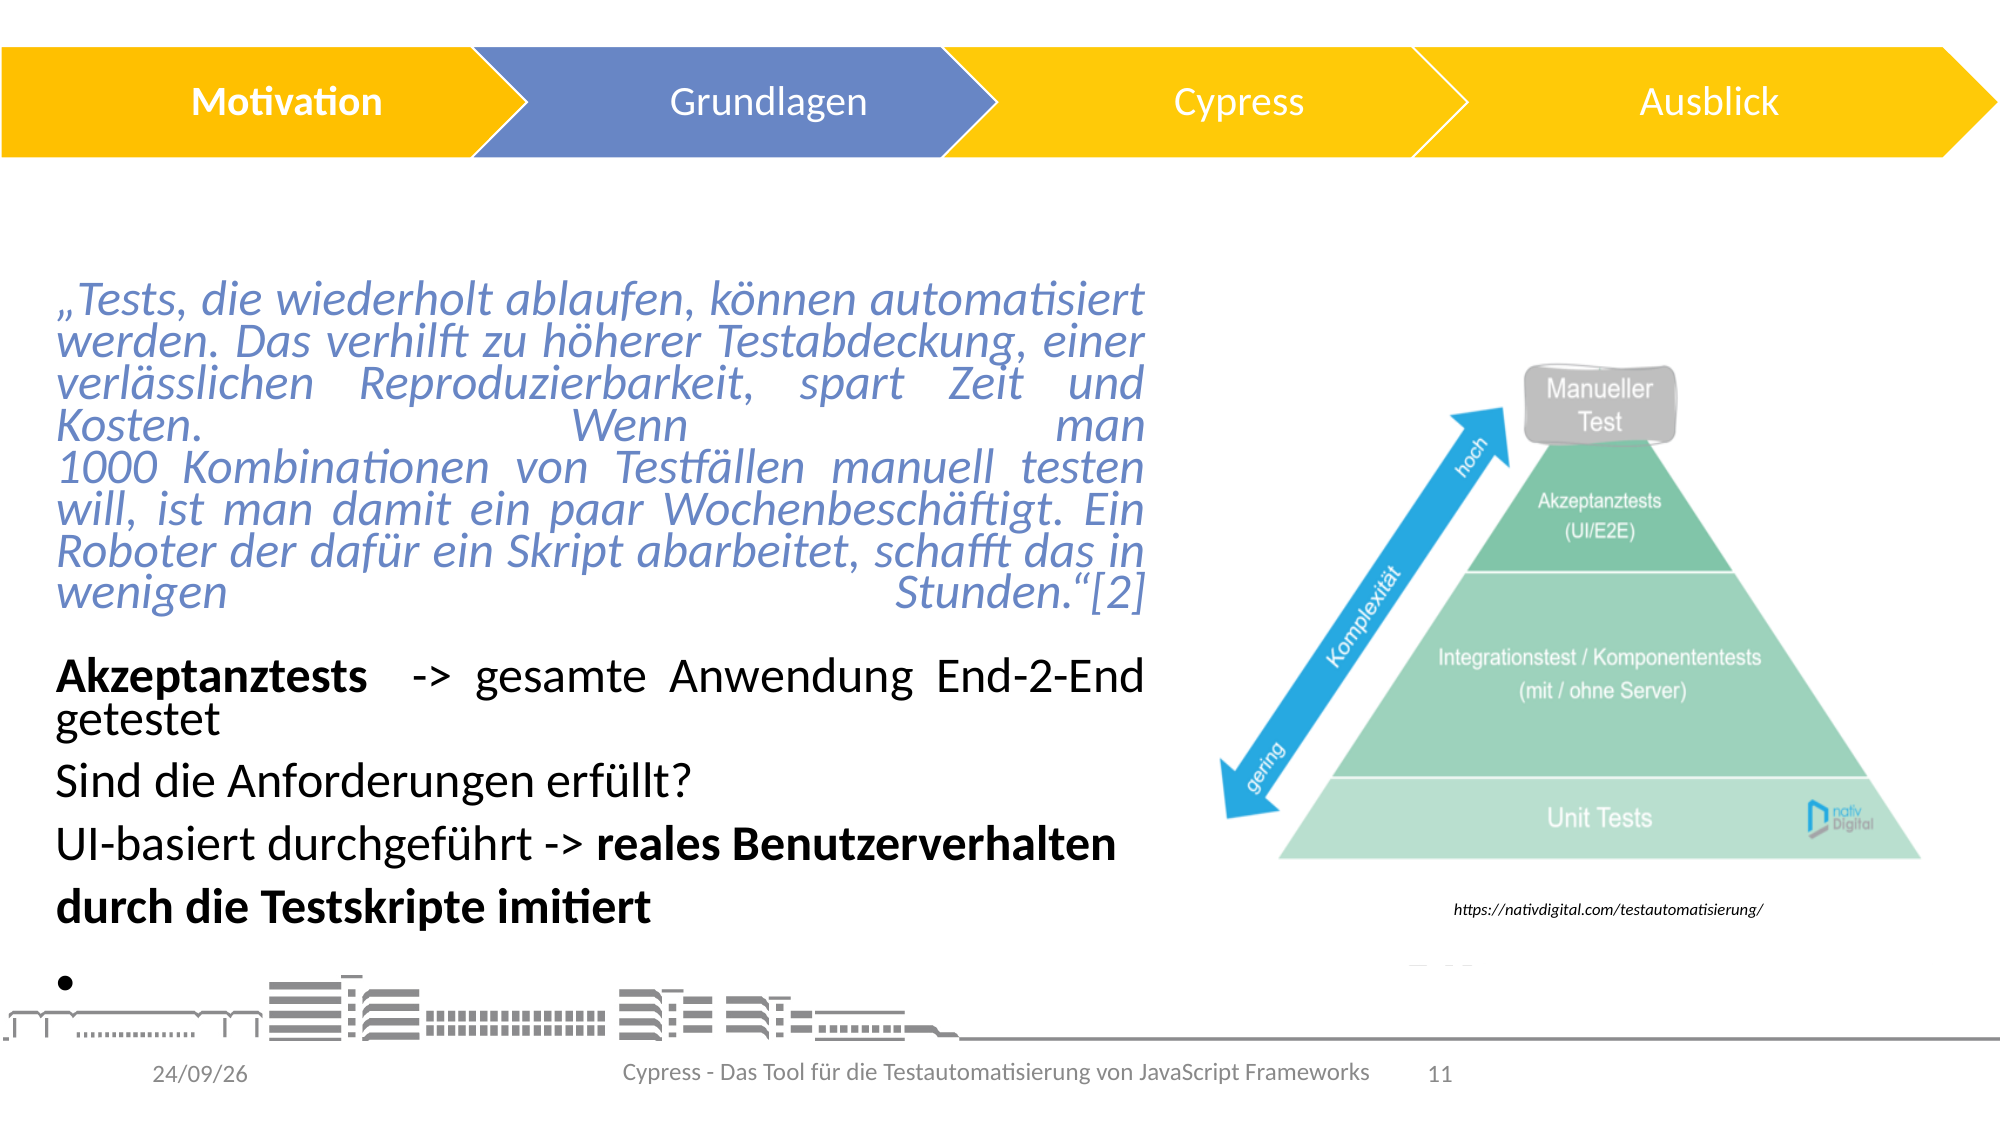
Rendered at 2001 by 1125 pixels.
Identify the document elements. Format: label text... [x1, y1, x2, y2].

text_box Motivation [0, 46, 526, 159]
text_box Ausblick [1411, 46, 2000, 159]
list „Tests, die wiederholt ablaufen, können automatisiert werden. Das verhilft zu höherer Testabdeckung, einer verlässlichen Reproduzierbarkeit, spart Zeit und Kosten. Wenn man 1000 Kombinationen von Testfällen manuell testen will, ist man damit ein paar Wochenbeschäftigt. Ein Roboter der dafür ein Skript abarbeitet, schafft das in wenigen Stunden.“[2] Akzeptanztests -> gesamte Anwendung End-2-End getestet Sind die Anforderungen erfüllt? UI-basiert durchgeführt -> reales Benutzerverhalten durch die Testskripte imitiert [40, 188, 1162, 964]
text_box Cypress [941, 46, 1466, 159]
picture [0, 963, 2000, 1048]
text_box 11 [1412, 1042, 1863, 1103]
text_box Grundlagen [470, 46, 996, 159]
text_box https://nativdigital.com/testautomatisierung/ [1439, 891, 1779, 926]
text_box 24/05/2022 [137, 1042, 588, 1103]
text_box Cypress - Das Tool für die Testautomatisierung von JavaScript Frameworks [588, 1042, 1412, 1103]
picture [1181, 349, 1969, 884]
